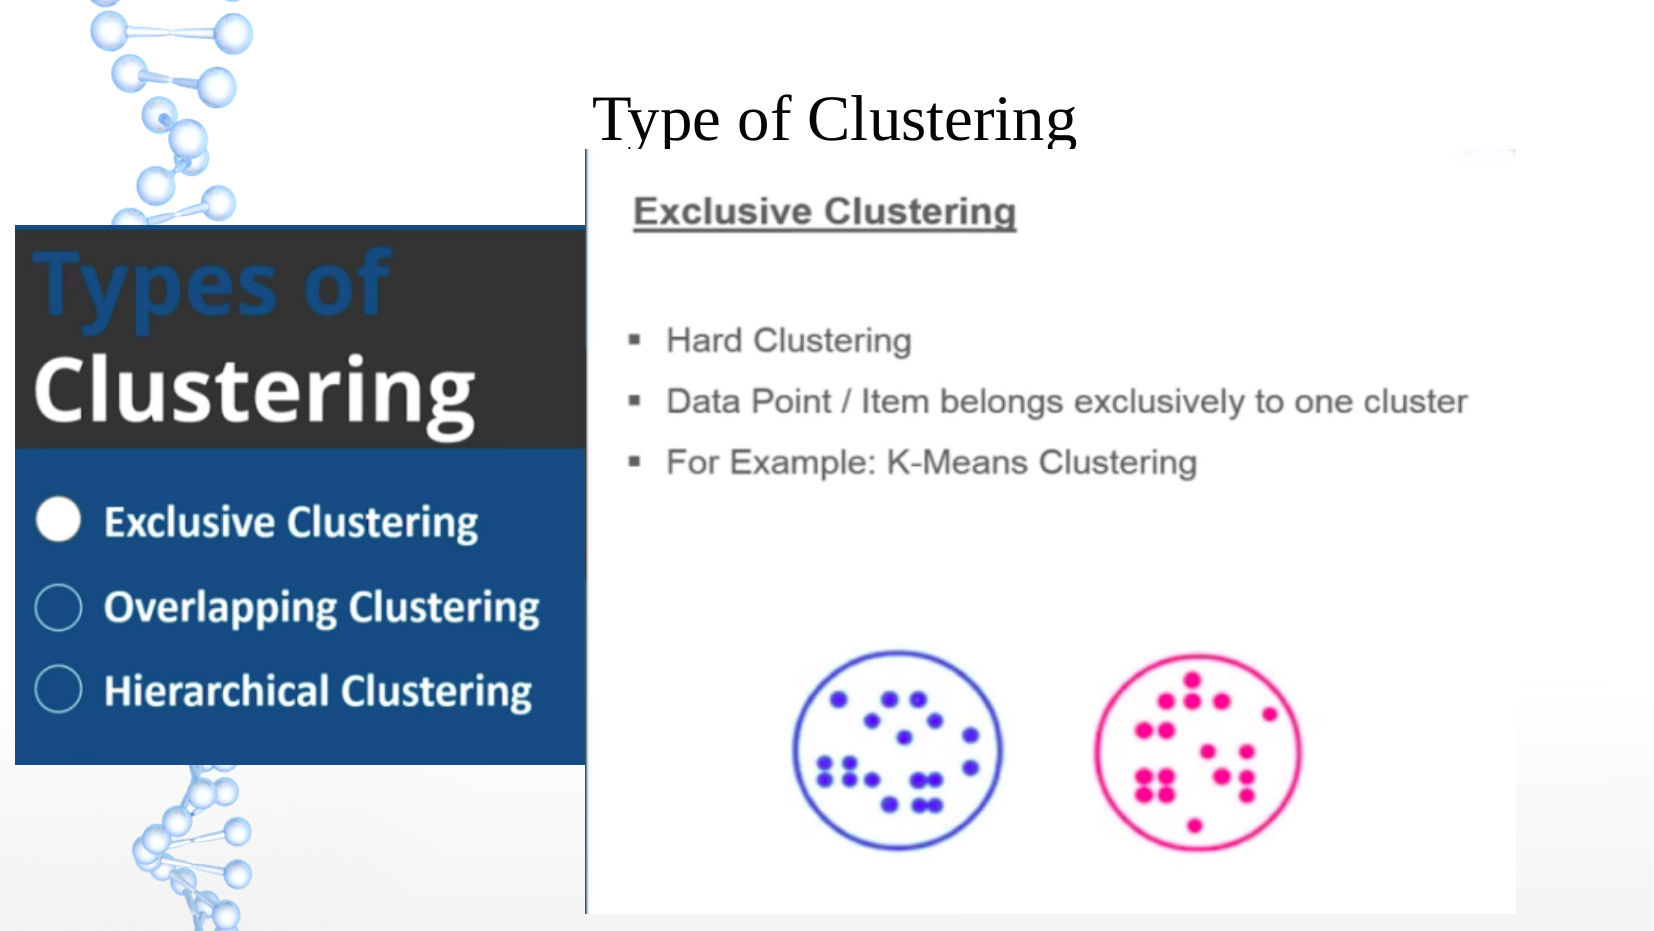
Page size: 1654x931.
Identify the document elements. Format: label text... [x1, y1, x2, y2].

title Type of Clustering [171, 41, 1501, 196]
picture [0, 0, 1654, 931]
